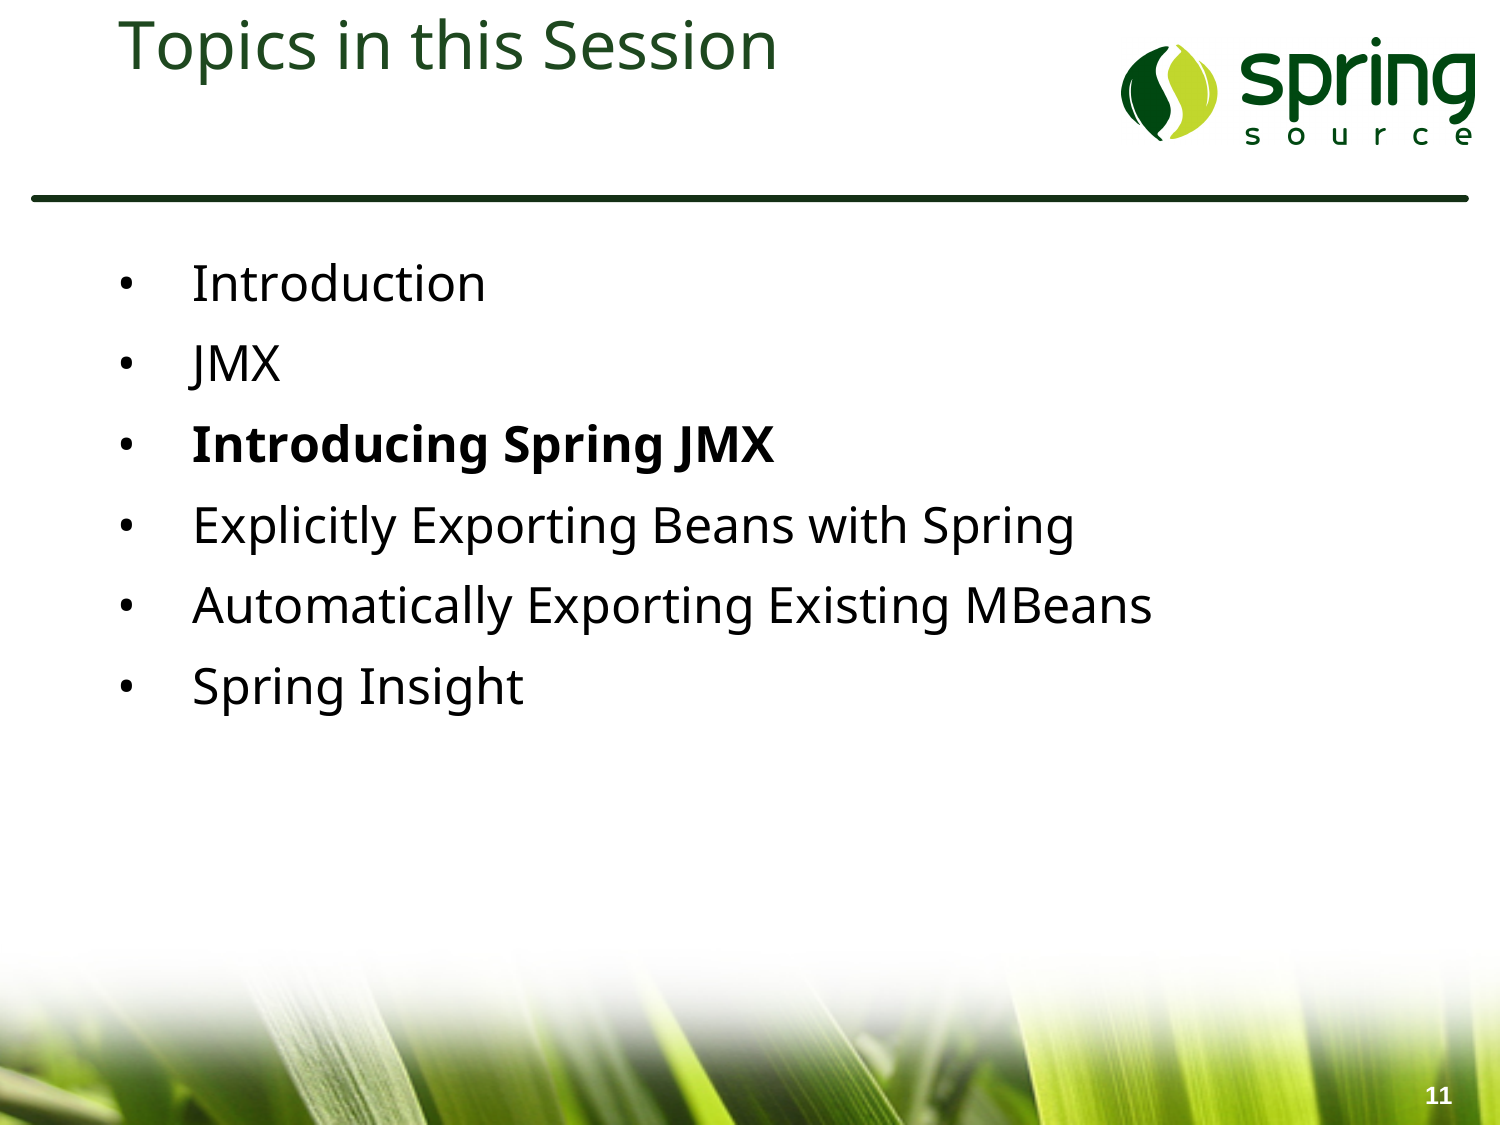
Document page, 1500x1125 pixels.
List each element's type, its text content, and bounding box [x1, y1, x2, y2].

picture [1136, 37, 1475, 145]
picture [0, 944, 1500, 1125]
title Topics in this Session [103, 0, 1136, 178]
list Introduction JMX Introducing Spring JMX Explicitly Exporting Beans with Spring Automatically Exporting Existing MBeans Spring Insight [103, 239, 1394, 903]
